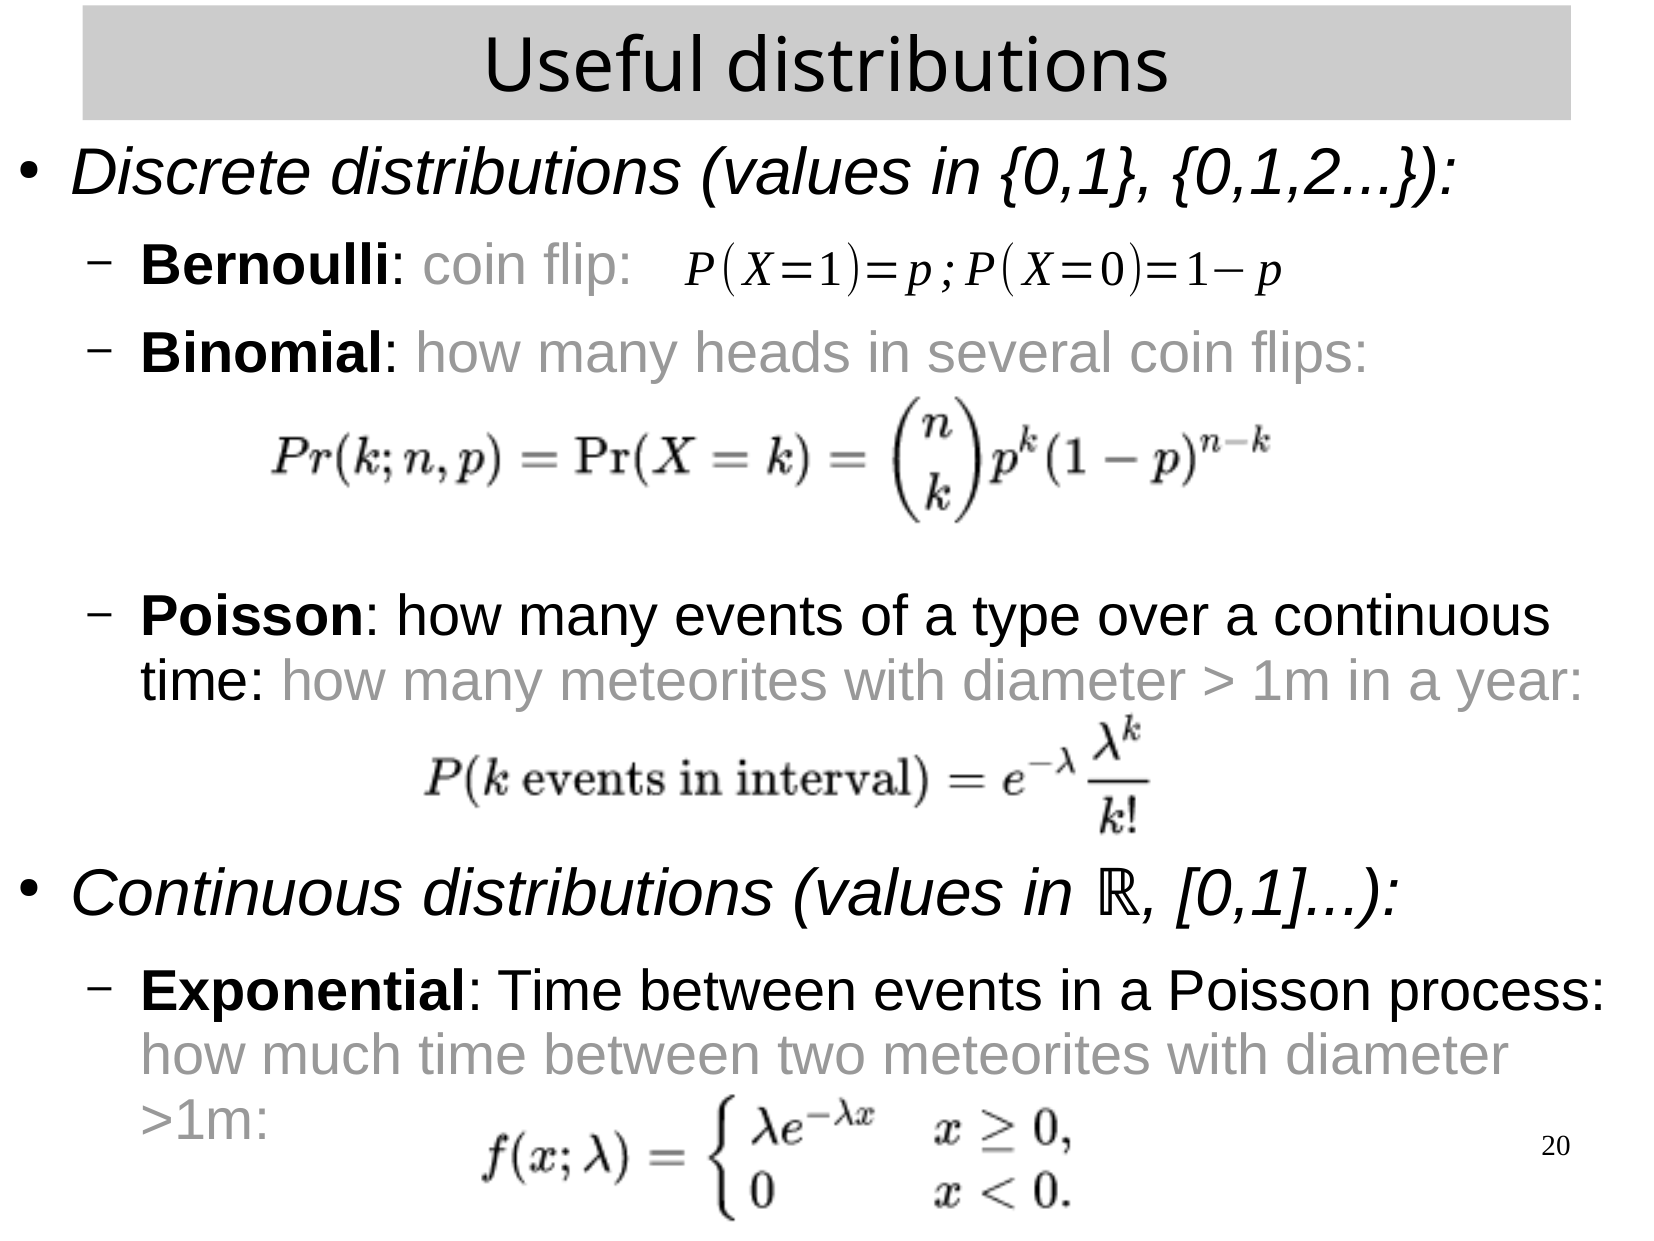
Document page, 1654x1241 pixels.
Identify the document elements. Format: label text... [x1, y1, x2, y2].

chart [675, 240, 1289, 300]
list Discrete distributions (values in {0,1}, {0,1,2...}): Bernoulli: coin flip: Binomial: how many heads in several coin flips: Poisson: how many events of a type over a continuous time: how many meteorites with diameter > 1m in a year: Continuous distributions (values in ℝ, [0,1]...): Exponential: Time between events in a Poisson process: how much time between two meteorites with diameter >1m: [0, 135, 1654, 1156]
title Useful distributions [82, 5, 1571, 121]
picture [480, 1088, 1083, 1229]
picture [270, 390, 1276, 531]
picture [423, 708, 1156, 841]
